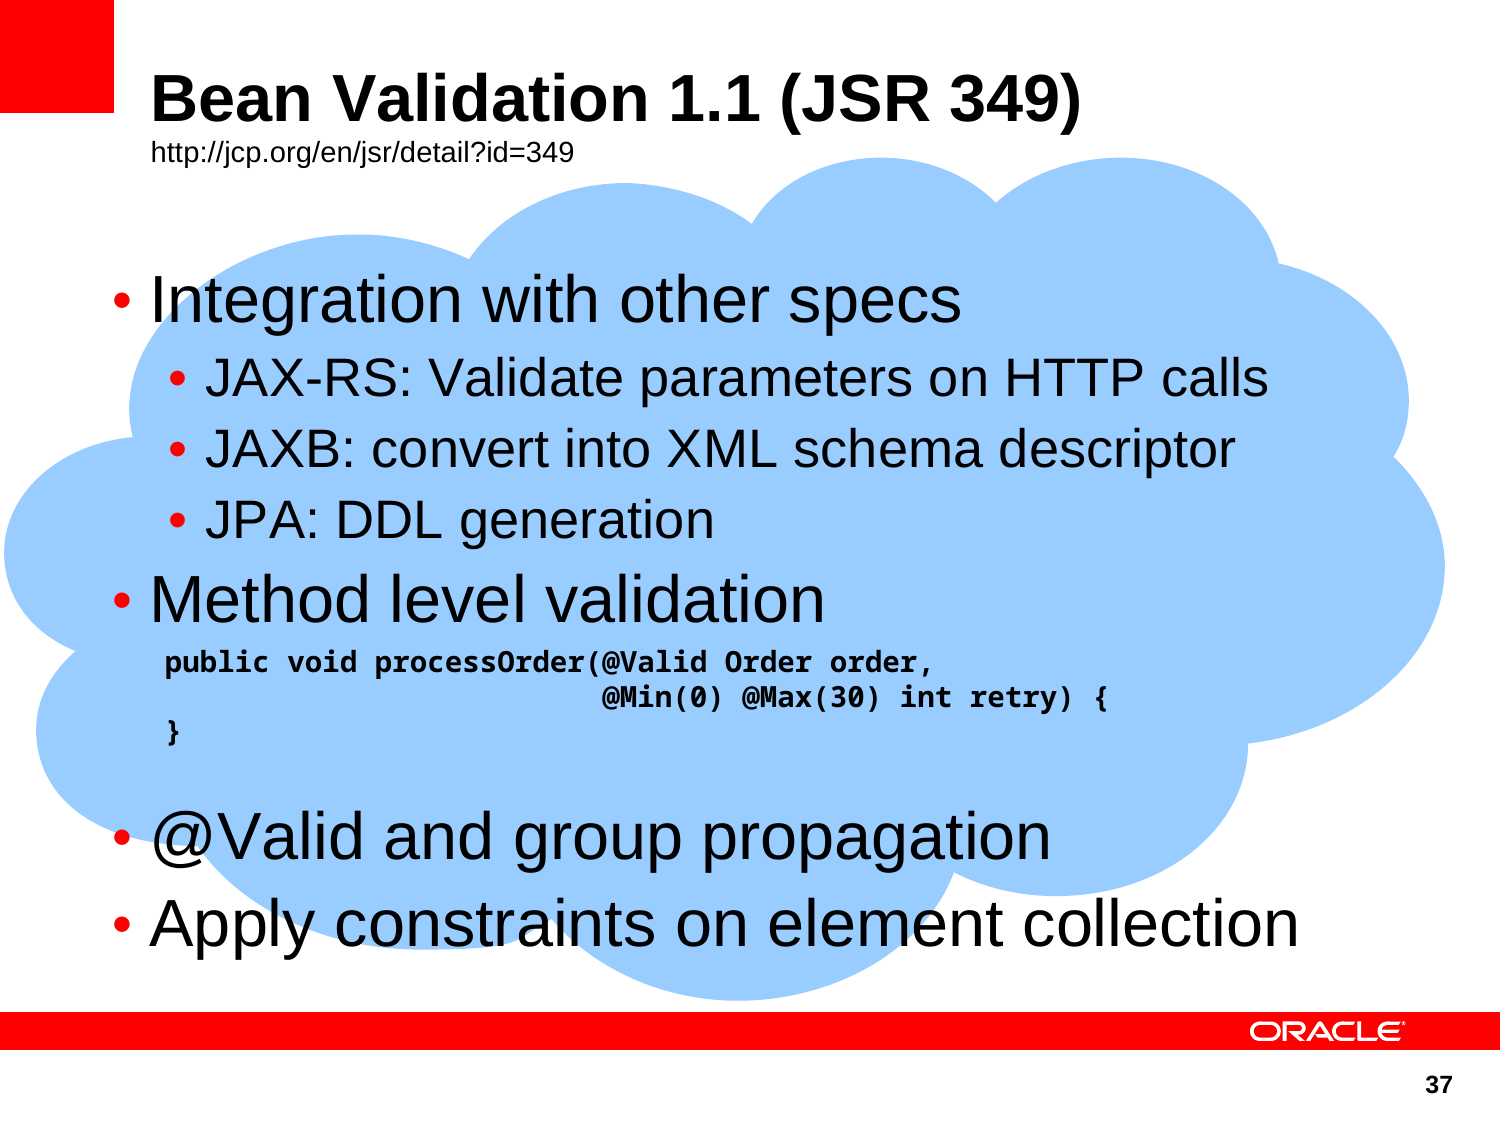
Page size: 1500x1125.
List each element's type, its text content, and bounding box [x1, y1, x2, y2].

text_box [240, 193, 1279, 262]
text_box [1349, 294, 1445, 712]
title Bean Validation 1.1 (JSR 349) http://jcp.org/en/jsr/detail?id=349 [135, 37, 1380, 193]
text_box public void processOrder(@Valid Order order, @Min(0) @Max(30) int retry) { } [150, 600, 1126, 756]
picture [0, 1012, 1500, 1050]
picture [0, 0, 114, 113]
text_box [4, 440, 112, 832]
list Integration with other specs JAX-RS: Validate parameters on HTTP calls JAXB: convert into XML schema descriptor JPA: DDL generation Method level validation @Valid and group propagation Apply constraints on element collection [112, 262, 1349, 1005]
